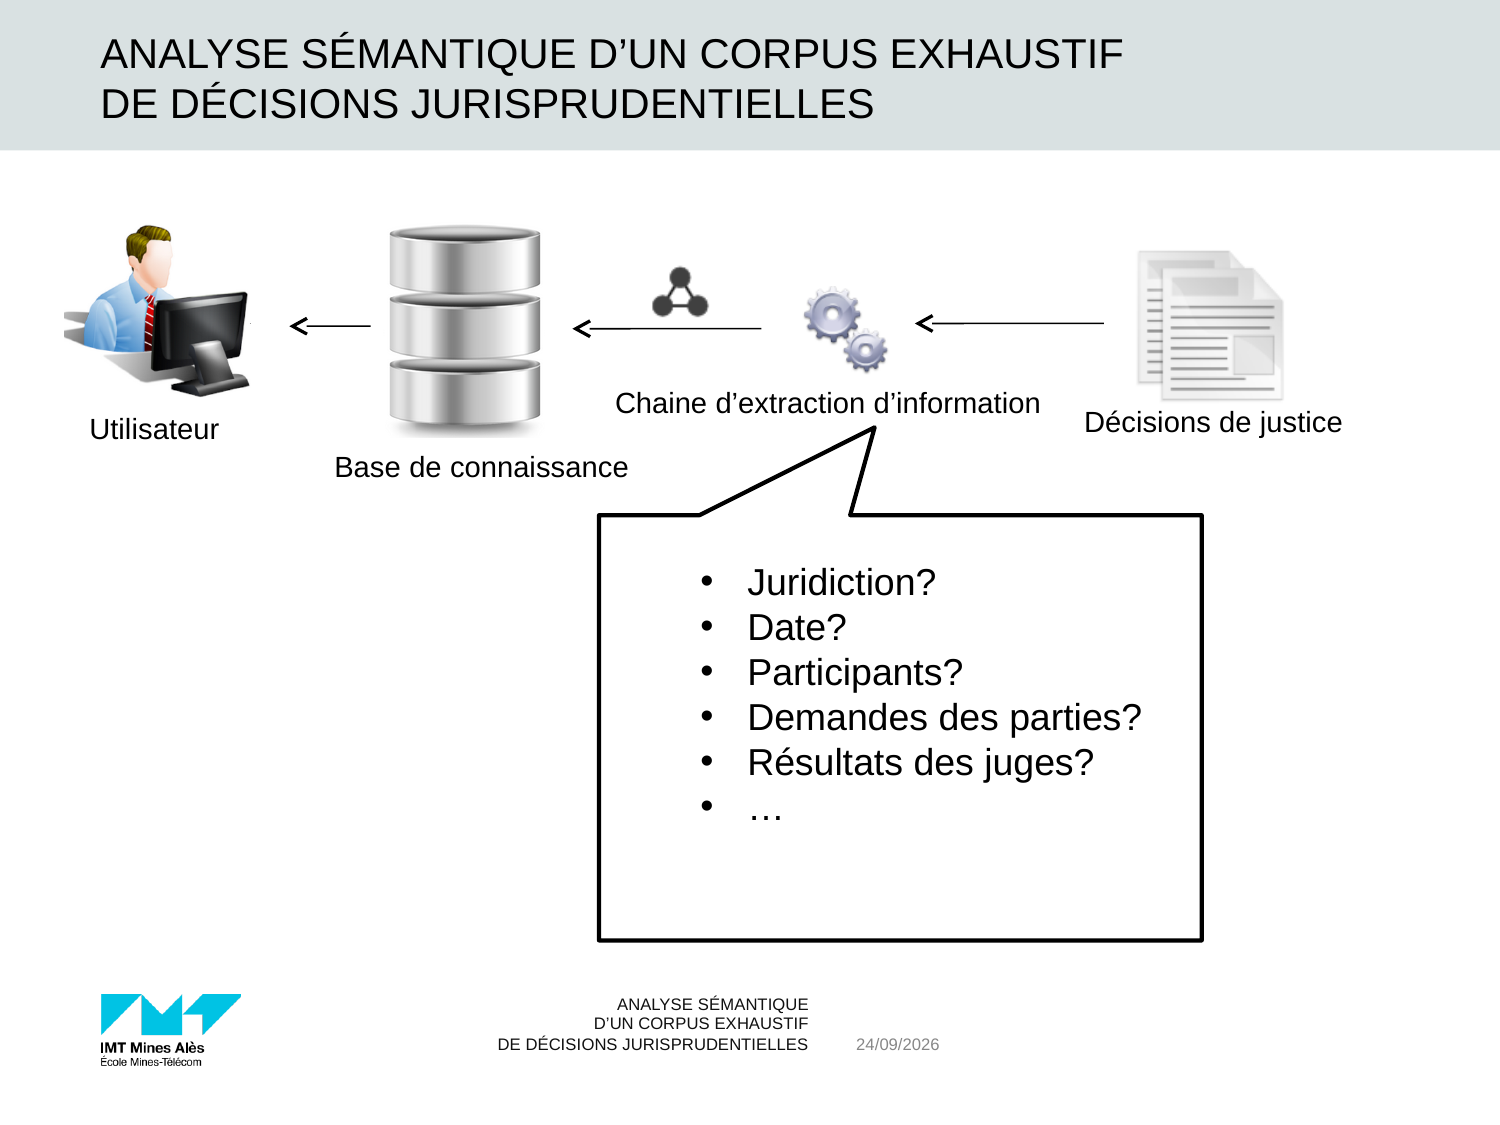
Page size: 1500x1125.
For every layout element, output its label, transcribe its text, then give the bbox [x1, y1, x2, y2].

picture [648, 263, 717, 322]
text_box Utilisateur [74, 403, 235, 453]
picture [1127, 237, 1292, 395]
text_box Décisions de justice [1069, 395, 1359, 446]
picture [64, 208, 251, 398]
title ANALYSE SÉMANTIQUE D’UN CORPUS EXHAUSTIF DE DÉCISIONS JURISPRUDENTIELLES [100, 42, 1251, 128]
slide_number 29/09/2017 [856, 994, 1247, 1054]
text_box Juridiction? Date? Participants? Demandes des parties? Résultats des juges? … [685, 550, 1158, 881]
text_box Base de connaissance [319, 441, 645, 492]
text_box Chaine d’extraction d’information [600, 377, 1057, 428]
picture [796, 278, 894, 376]
footer Analyse sémantique d’un corpus Exhaustif de décisions jurisprudentielles [419, 994, 809, 1054]
picture [383, 219, 545, 438]
